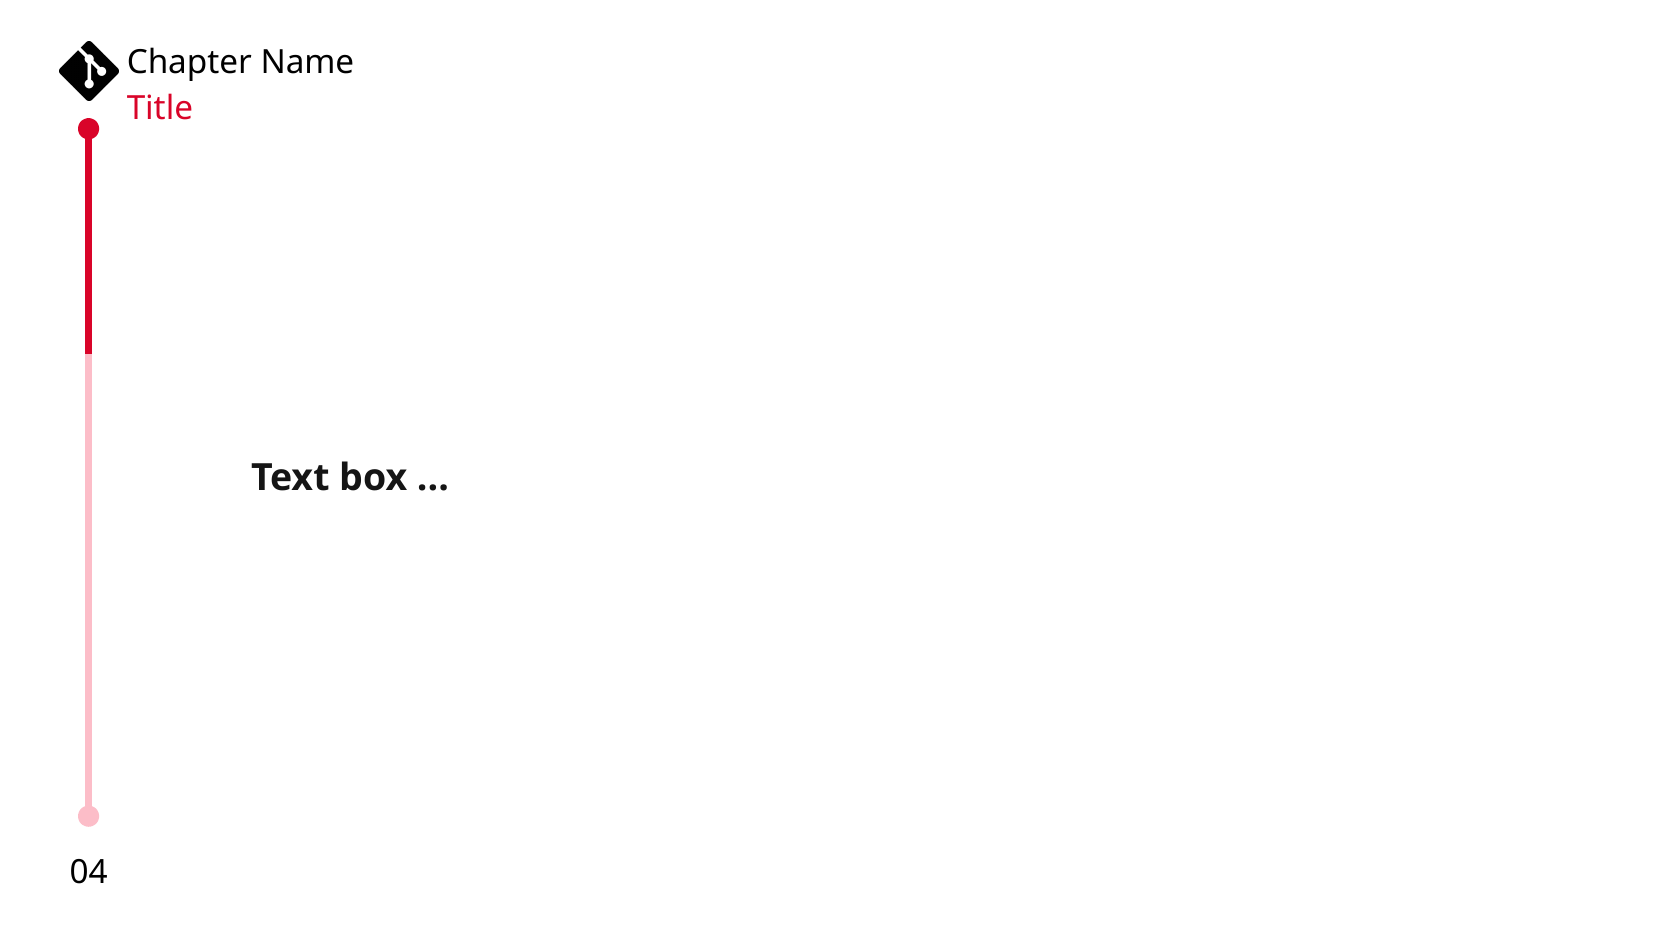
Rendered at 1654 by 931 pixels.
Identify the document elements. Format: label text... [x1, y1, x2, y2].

text_box 04 [47, 840, 130, 889]
text_box Chapter Name Title [112, 31, 1506, 113]
text_box Text box ... [236, 236, 1418, 709]
picture [59, 41, 119, 101]
